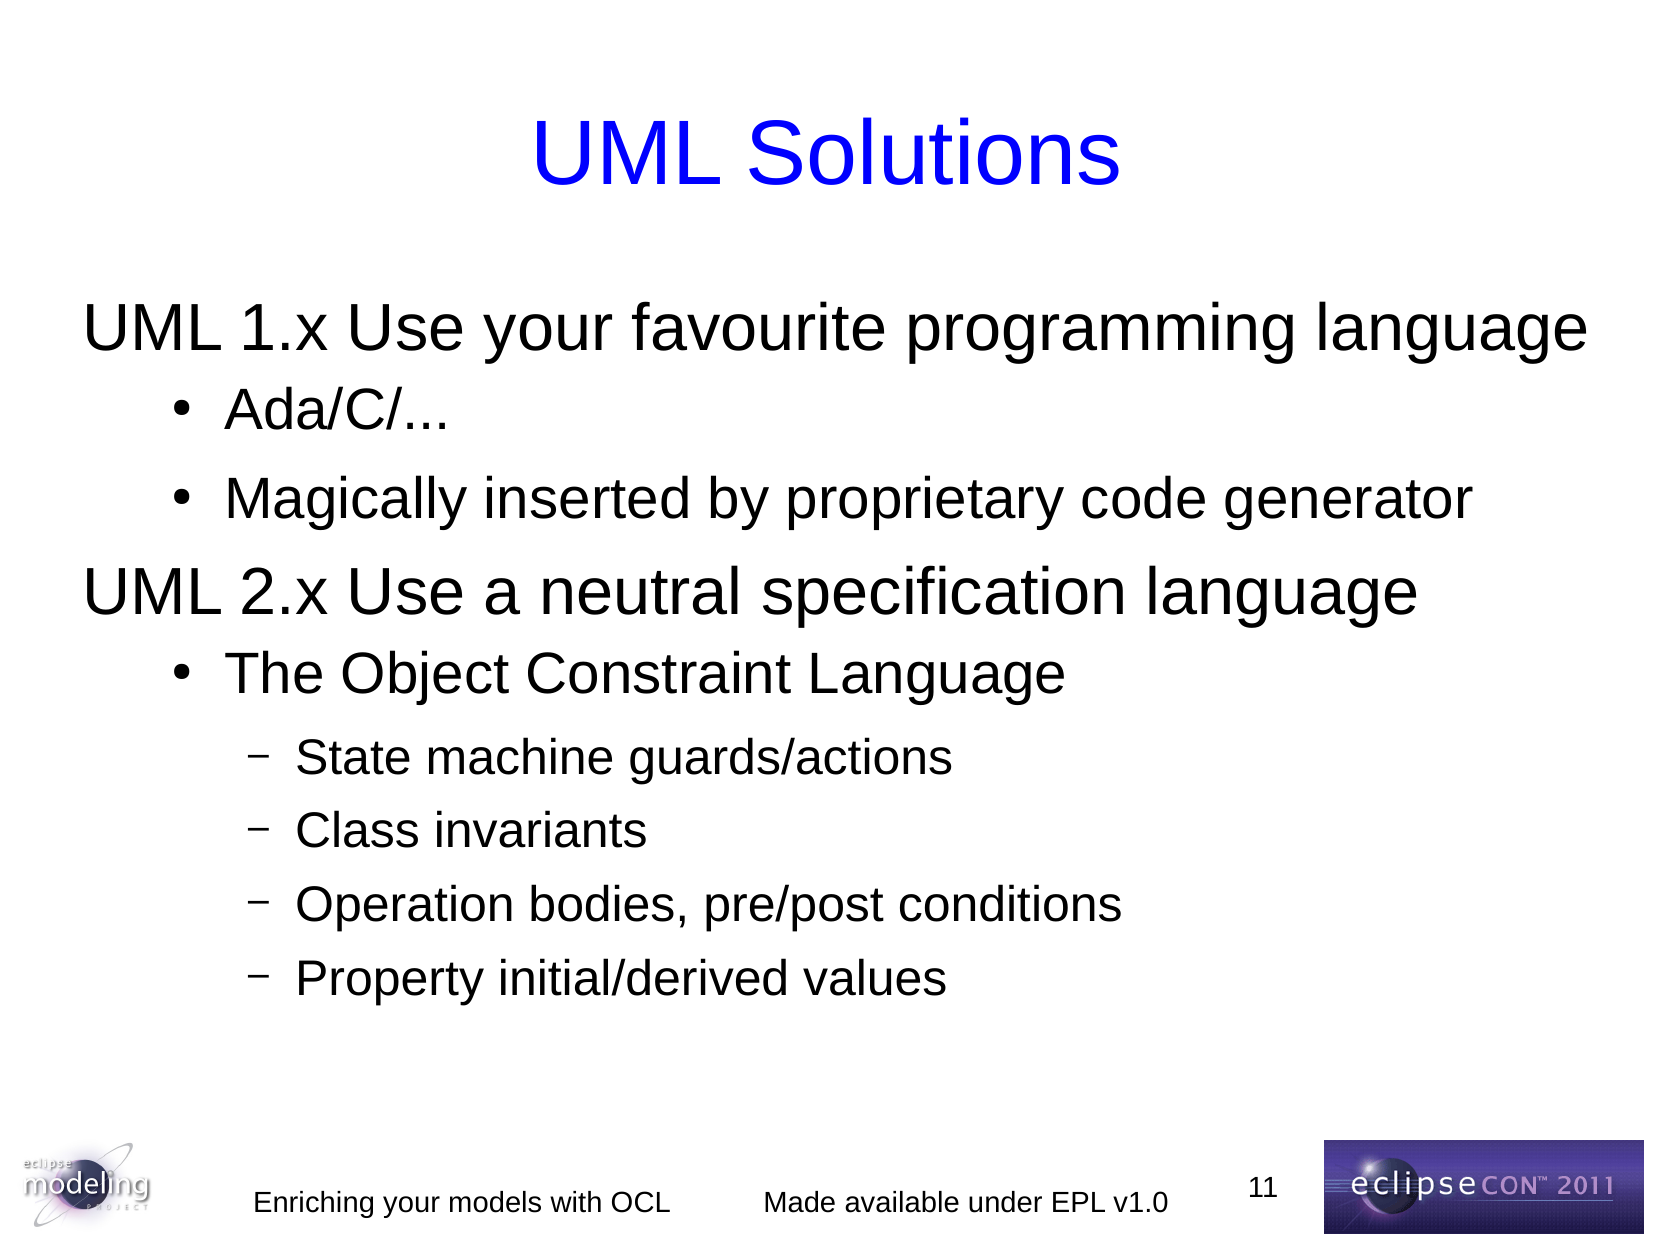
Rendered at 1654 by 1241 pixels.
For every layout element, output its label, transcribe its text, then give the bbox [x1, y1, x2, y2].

list UML 1.x Use your favourite programming language Ada/C/... Magically inserted by proprietary code generator UML 2.x Use a neutral specification language The Object Constraint Language State machine guards/actions Class invariants Operation bodies, pre/post conditions Property initial/derived values [82, 290, 1628, 1094]
picture [9, 1136, 156, 1235]
title UML Solutions [82, 49, 1571, 257]
picture [1324, 1140, 1644, 1234]
